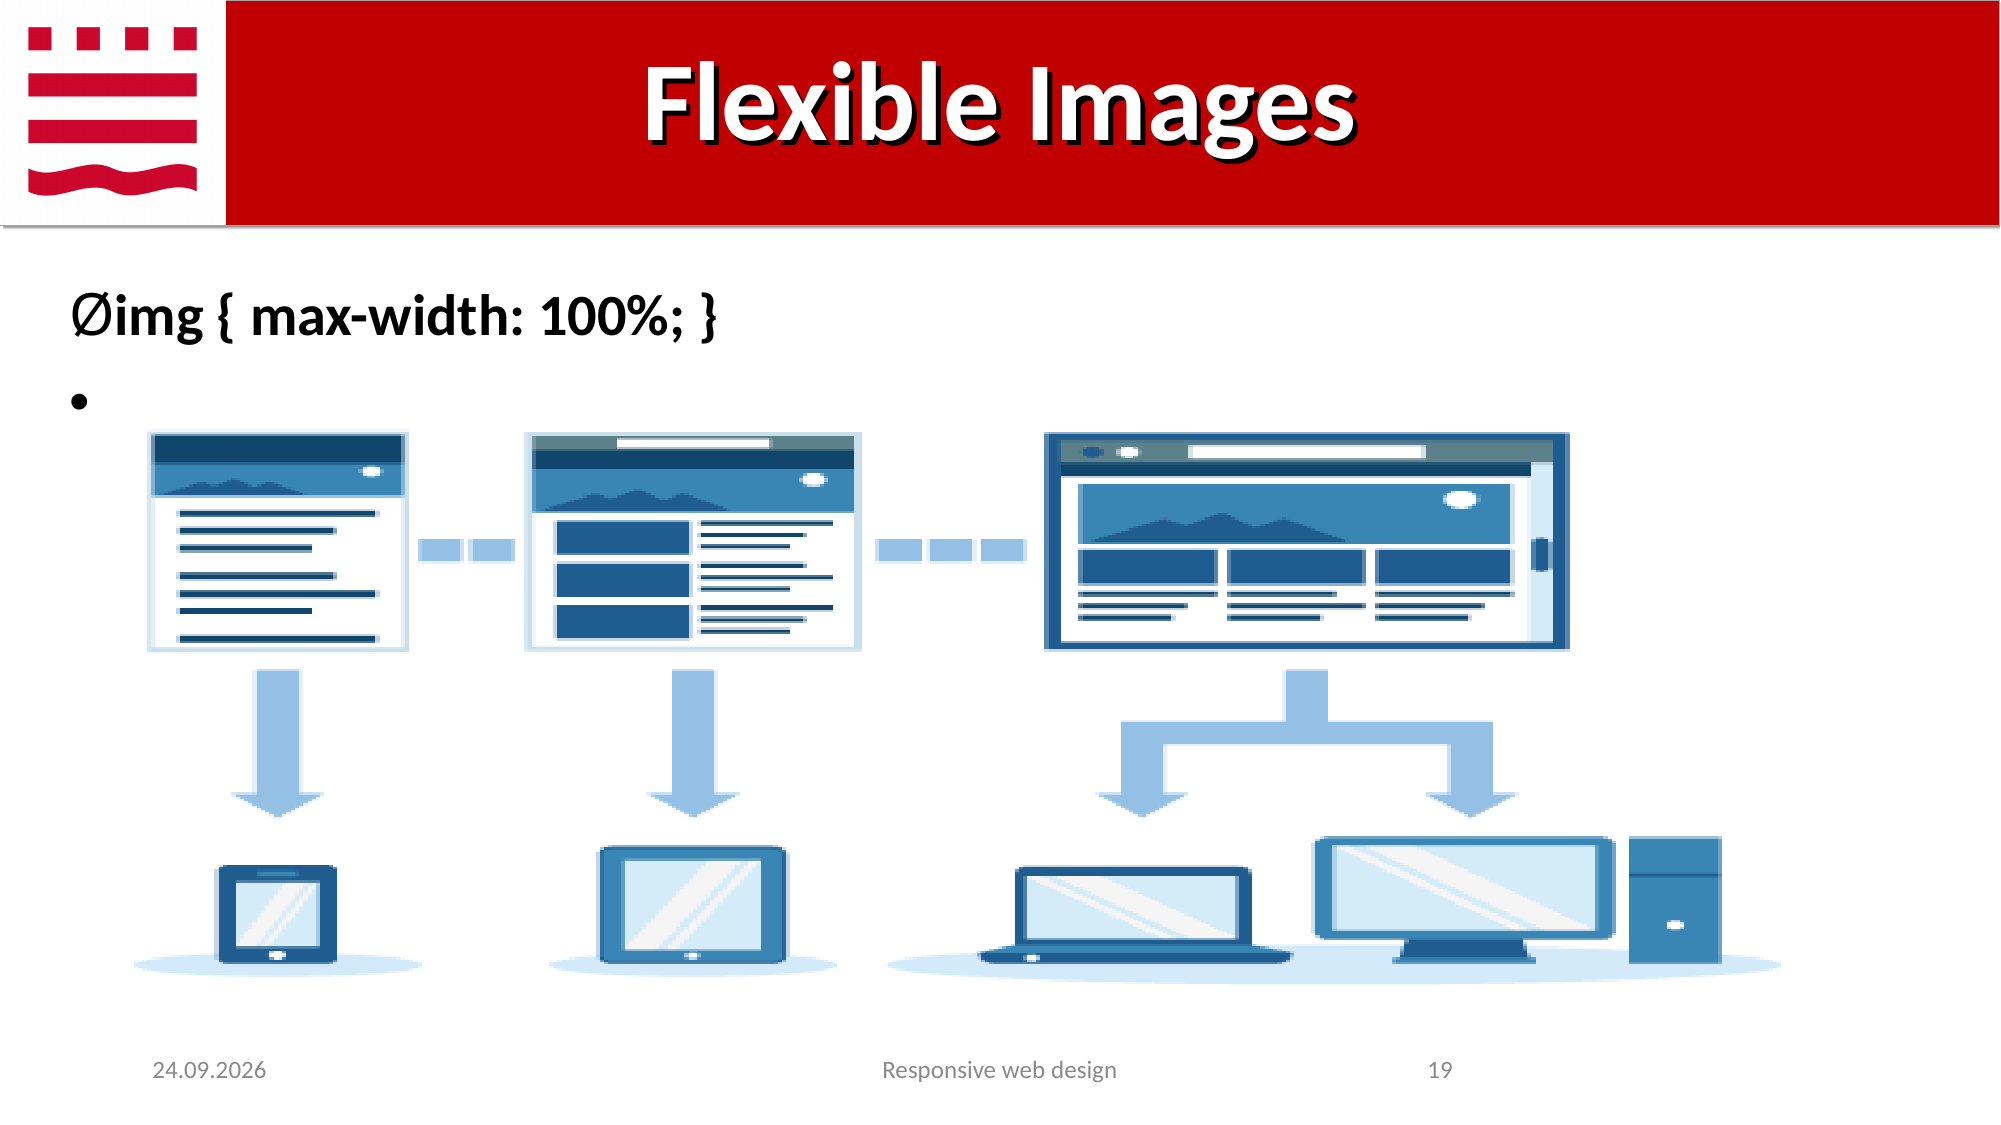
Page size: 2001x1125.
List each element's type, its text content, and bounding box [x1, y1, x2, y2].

text_box [1412, 1042, 1863, 1103]
picture [109, 366, 1803, 1026]
text_box Responsive web design [662, 1042, 1338, 1103]
picture [0, 0, 226, 225]
text_box 2017/4/30 [137, 1042, 588, 1103]
text_box Flexible Images [226, 0, 2000, 225]
list img { max-width: 100%; } [54, 277, 1958, 1125]
